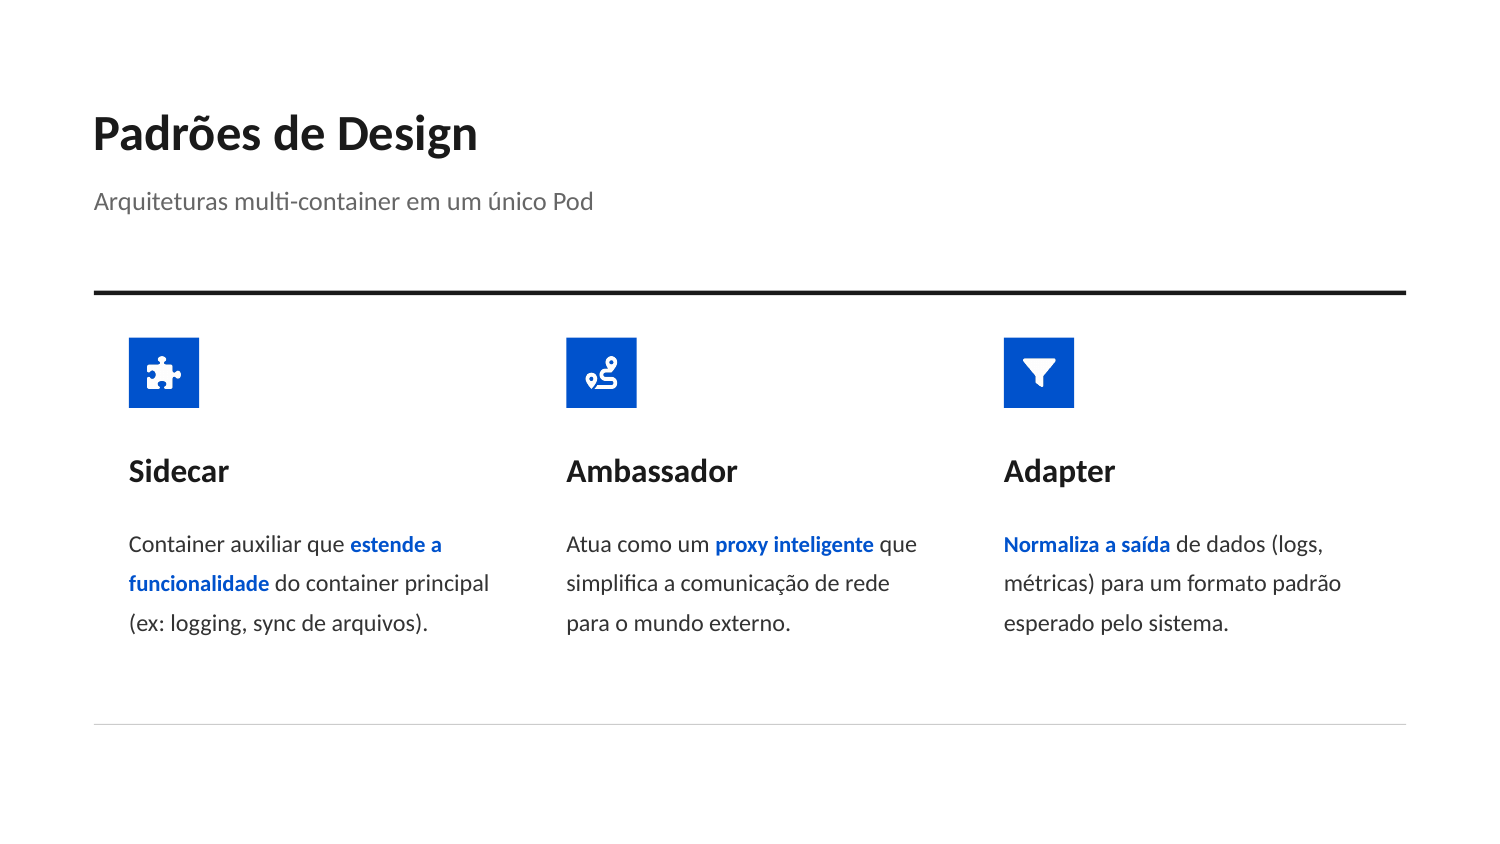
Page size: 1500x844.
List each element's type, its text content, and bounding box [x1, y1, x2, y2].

text_box [93, 290, 1407, 726]
text_box Padrões de Design [93, 93, 479, 161]
picture [147, 356, 181, 390]
text_box Ambassador [566, 442, 739, 489]
text_box Arquiteturas multi-container em um único Pod [93, 181, 595, 216]
picture [1022, 356, 1056, 390]
text_box Container auxiliar que estende a funcionalidade do container principal (ex: logging, sync de arquivos). [128, 517, 495, 637]
text_box Atua como um proxy inteligente que simplifica a comunicação de rede para o mundo externo. [566, 517, 933, 637]
picture [585, 356, 618, 390]
text_box Sidecar [128, 442, 230, 489]
text_box Normaliza a saída de dados (logs, métricas) para um formato padrão esperado pelo sistema. [1003, 517, 1371, 637]
text_box Adapter [1003, 442, 1116, 489]
